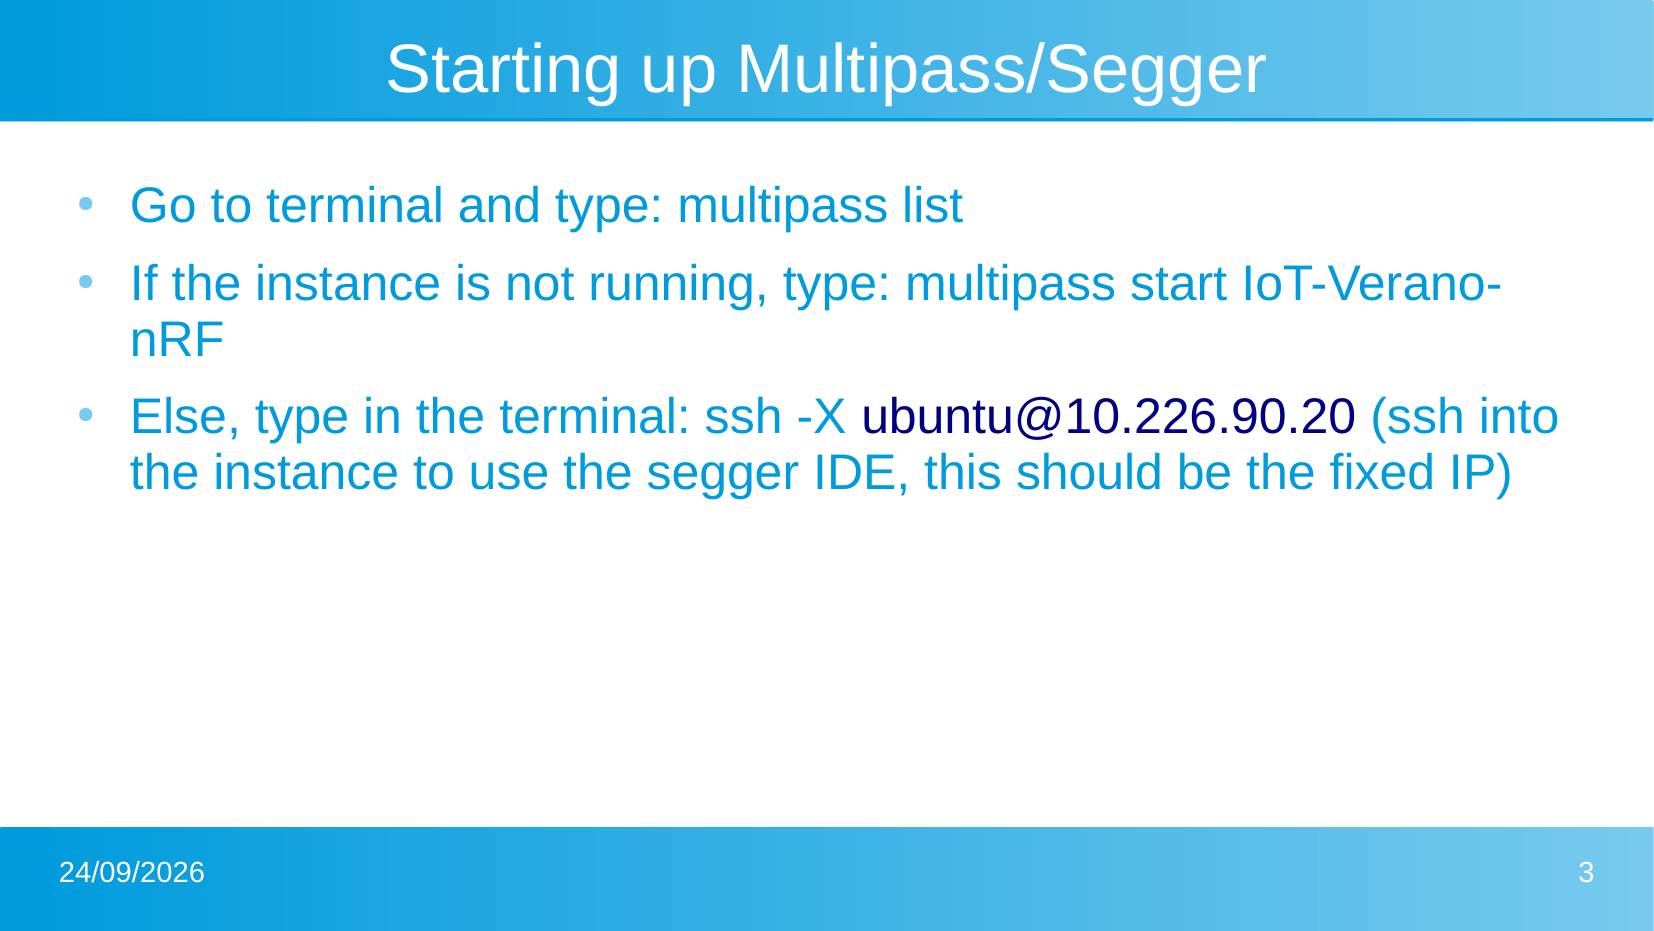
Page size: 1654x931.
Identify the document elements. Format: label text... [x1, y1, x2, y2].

title Starting up Multipass/Segger [59, 29, 1595, 108]
list Go to terminal and type: multipass list If the instance is not running, type: multipass start IoT-Verano-nRF Else, type in the terminal: ssh -X ubuntu@10.226.90.20 (ssh into the instance to use the segger IDE, this should be the fixed IP) [59, 177, 1595, 768]
